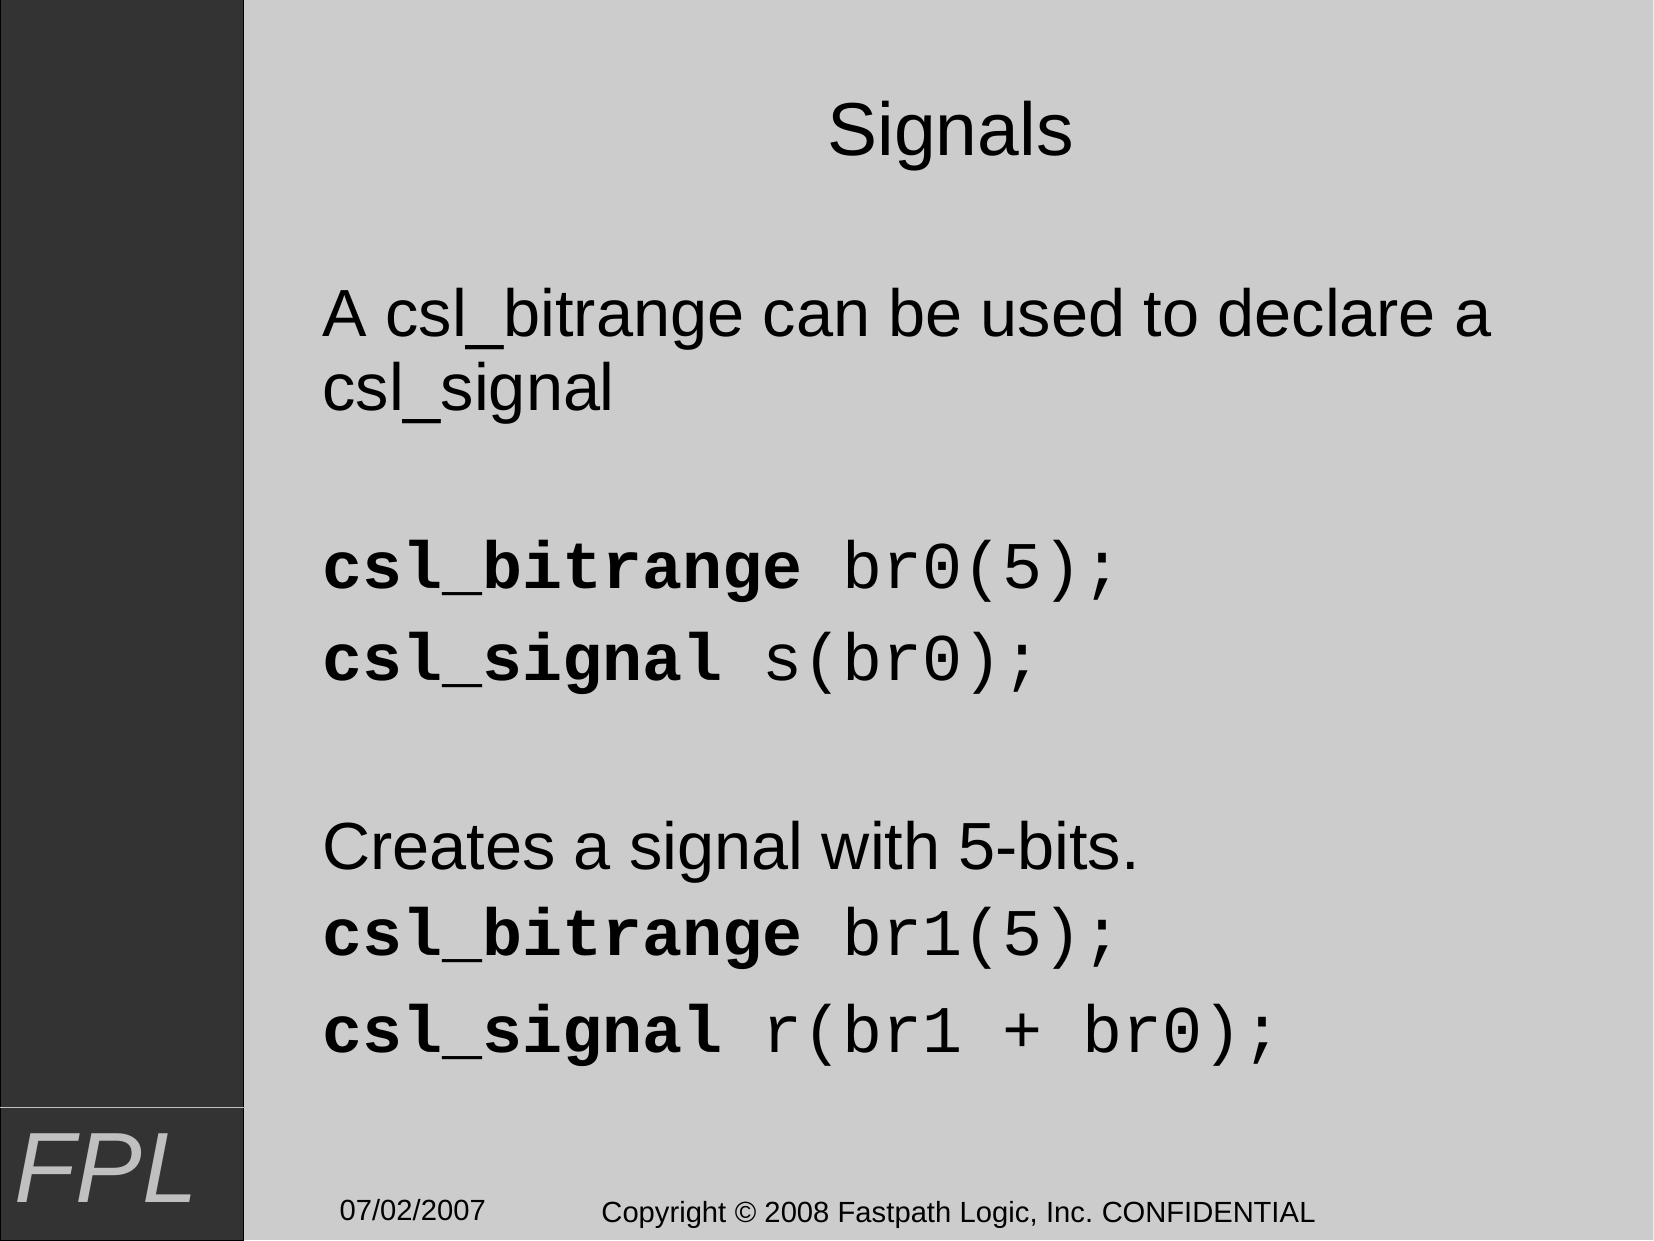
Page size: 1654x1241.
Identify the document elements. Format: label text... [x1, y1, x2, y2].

subtitle A csl_bitrange can be used to declare a csl_signal csl_bitrange br0(5); csl_signal s(br0); Creates a signal with 5-bits. csl_bitrange br1(5); csl_signal r(br1 + br0); [322, 204, 1635, 1145]
title Signals [399, 22, 1502, 204]
